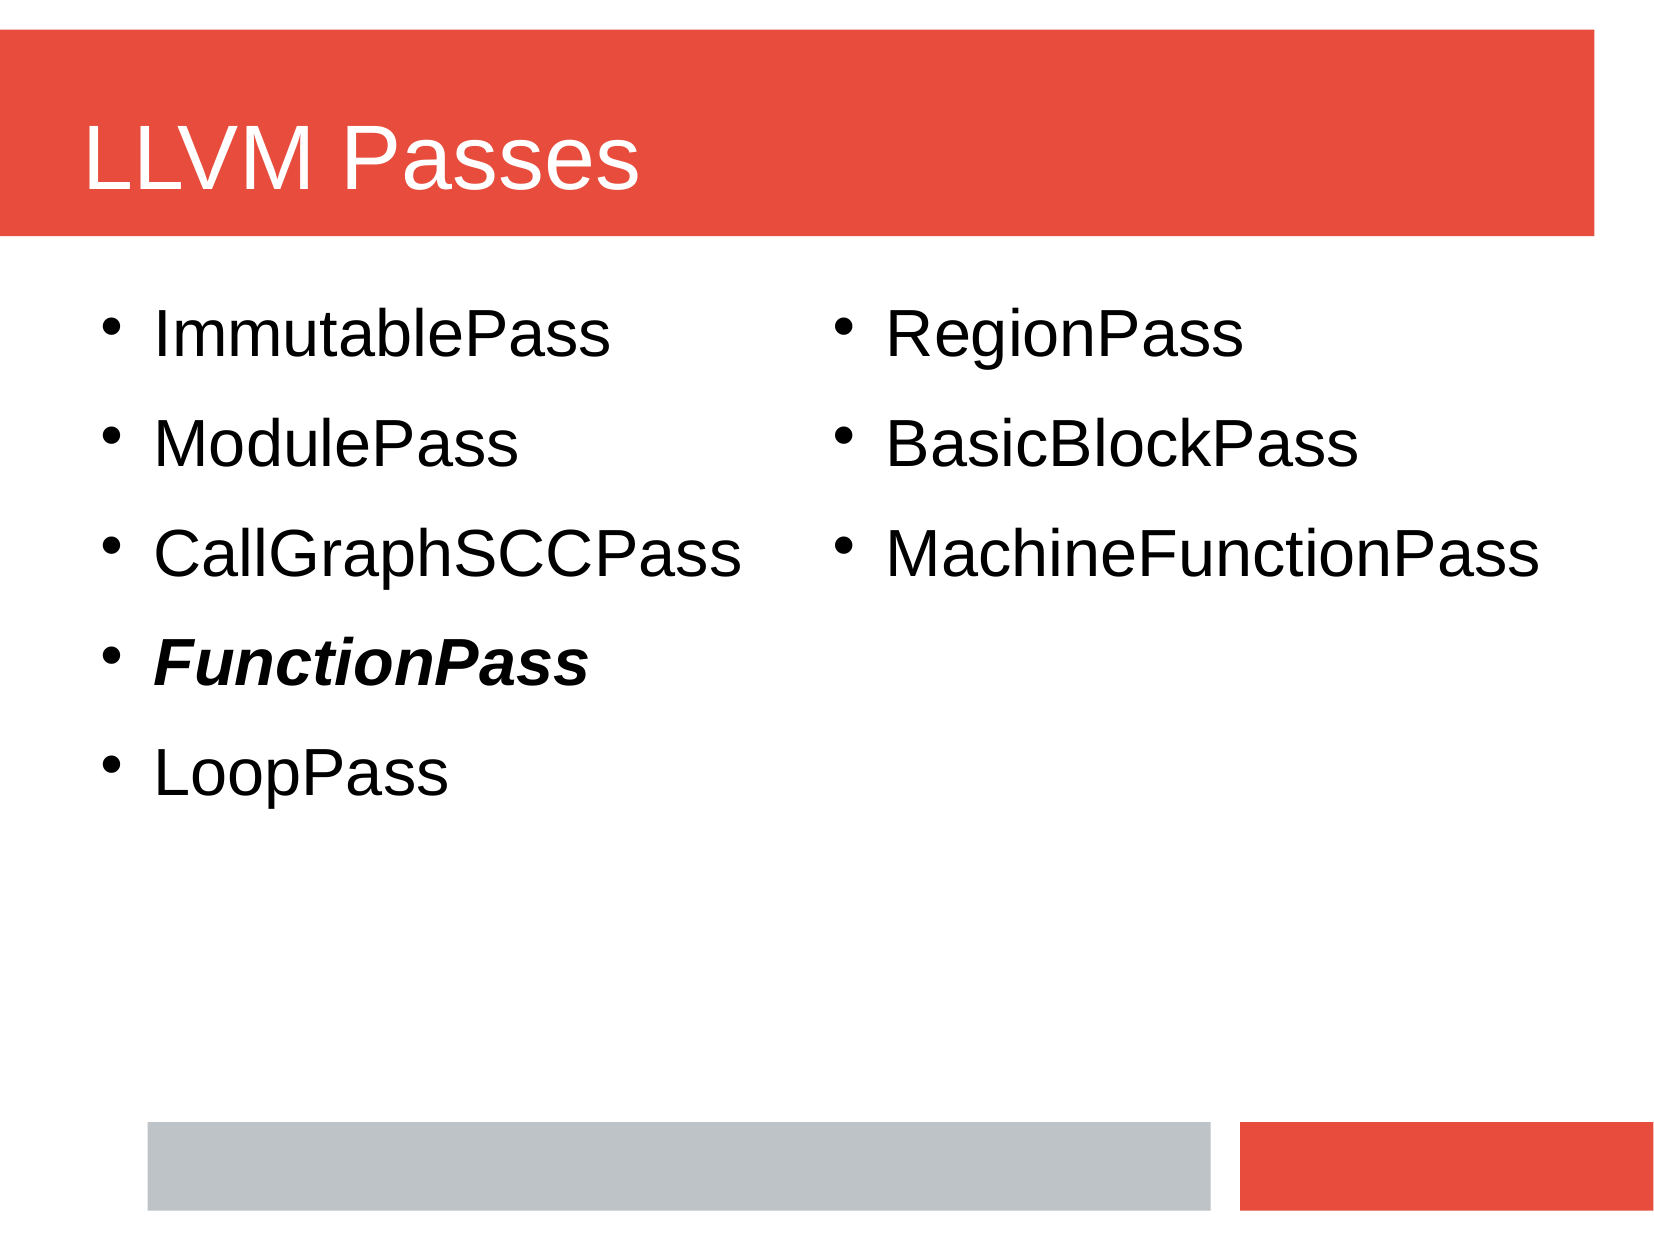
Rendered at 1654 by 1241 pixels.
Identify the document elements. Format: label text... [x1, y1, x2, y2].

text_box LLVM Passes [82, 97, 1571, 208]
text_box ImmutablePass ModulePass CallGraphSCCPass FunctionPass LoopPass [82, 290, 780, 1010]
text_box RegionPass BasicBlockPass MachineFunctionPass [814, 290, 1559, 1010]
